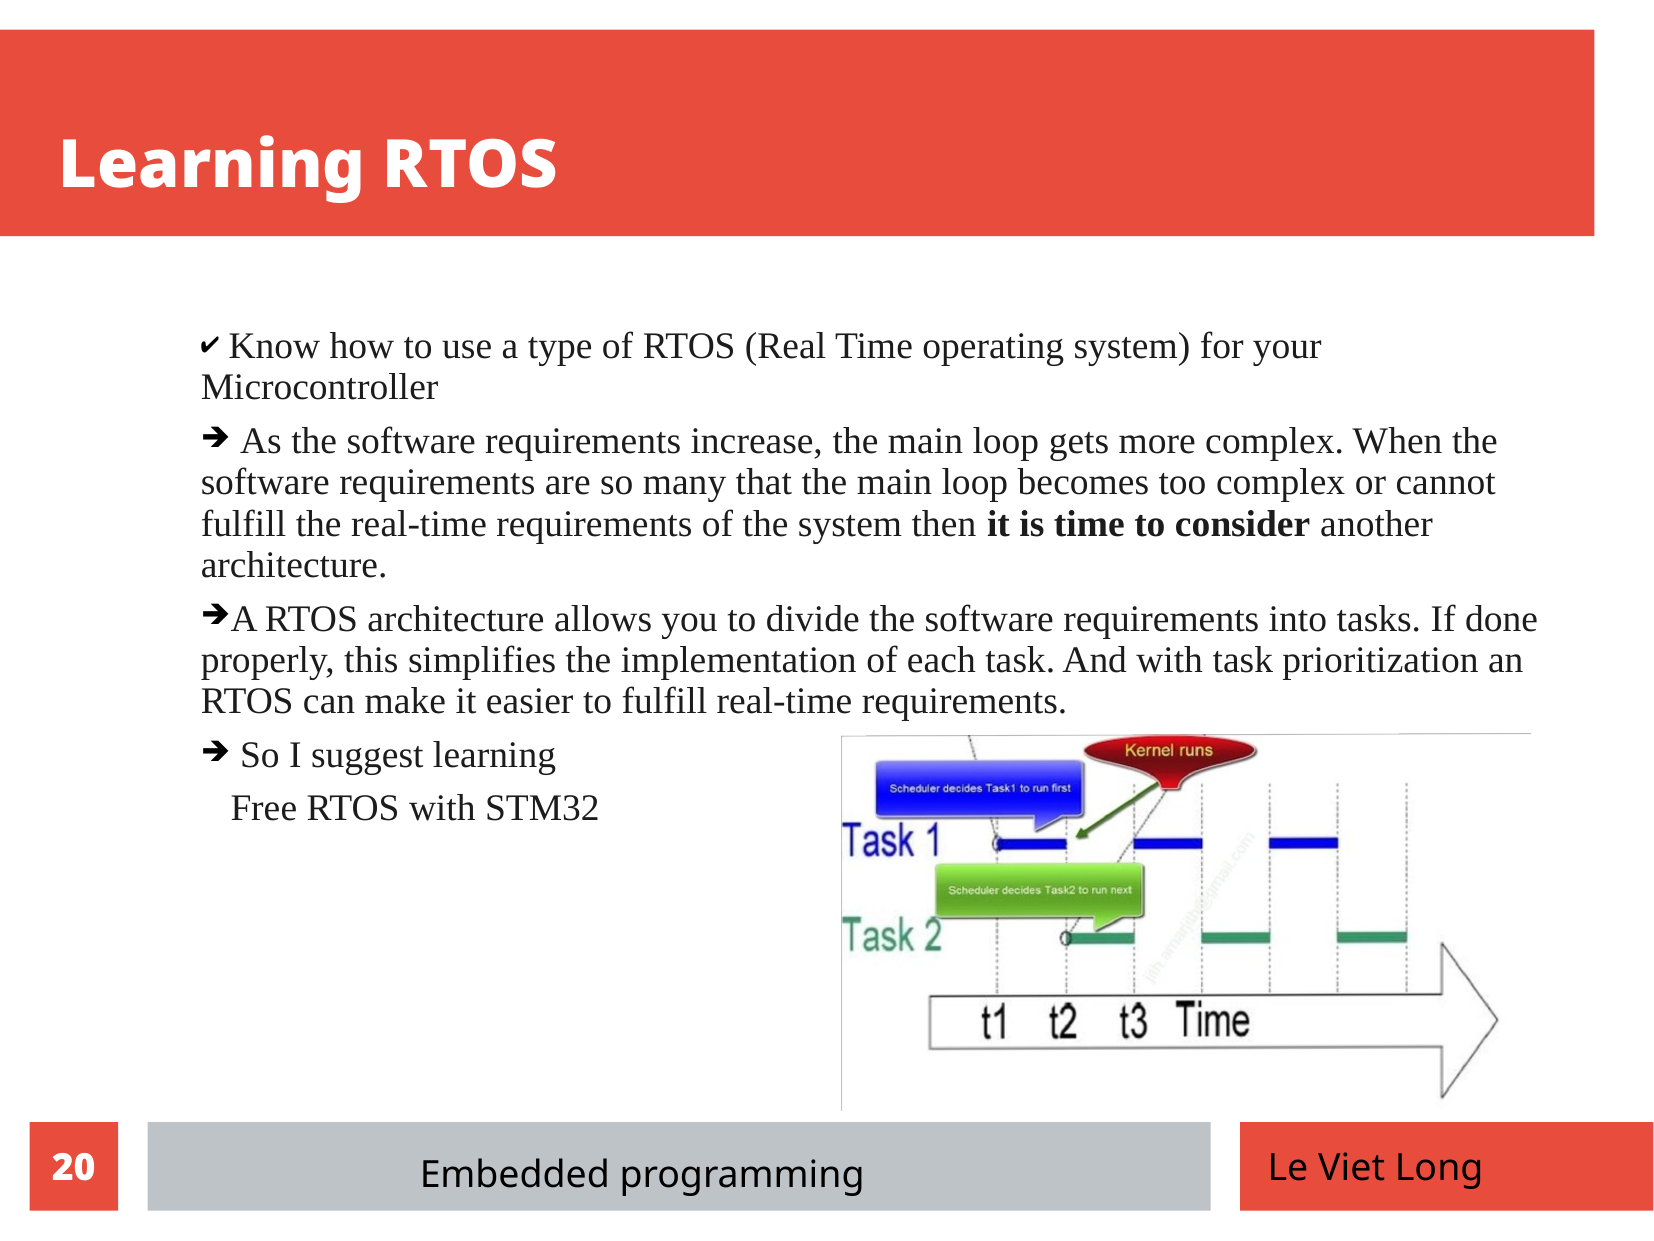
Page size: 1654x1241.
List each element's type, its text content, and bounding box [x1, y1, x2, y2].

picture [840, 732, 1531, 1111]
title Learning RTOS [59, 59, 1595, 207]
text_box Embedded programming [405, 1140, 1021, 1199]
list Know how to use a type of RTOS (Real Time operating system) for your Microcontroller As the software requirements increase, the main loop gets more complex. When the software requirements are so many that the main loop becomes too complex or cannot fulfill the real-time requirements of the system then it is time to consider another architecture. A RTOS architecture allows you to divide the software requirements into tasks. If done properly, this simplifies the implementation of each task. And with task prioritization an RTOS can make it easier to fulfill real-time requirements. So I suggest learning Free RTOS with STM32 [59, 324, 1565, 1093]
text_box Le Viet Long [1252, 1132, 1538, 1192]
